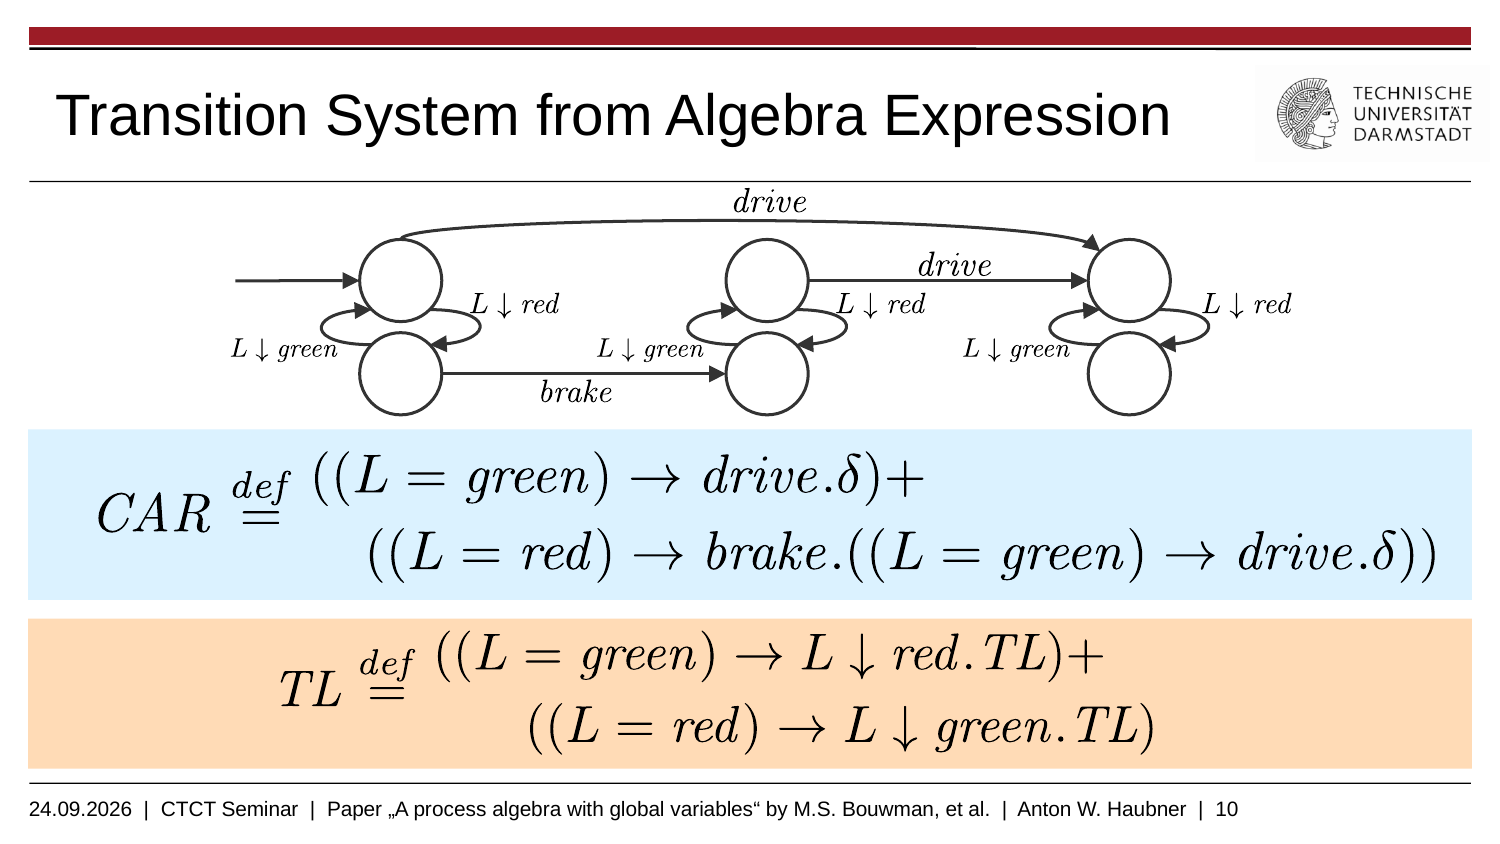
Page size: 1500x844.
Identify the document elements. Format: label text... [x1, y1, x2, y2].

title Transition System from Algebra Expression [29, 63, 1199, 167]
text_box [1202, 293, 1220, 314]
text_box [1229, 292, 1244, 319]
text_box [793, 196, 807, 213]
text_box [255, 338, 269, 362]
text_box [835, 293, 854, 314]
text_box [555, 387, 583, 403]
text_box [935, 260, 960, 277]
text_box [541, 379, 553, 403]
text_box [28, 429, 1472, 600]
text_box [863, 292, 878, 319]
text_box [1056, 344, 1070, 357]
text_box [230, 338, 247, 357]
text_box [750, 196, 775, 213]
text_box [312, 344, 322, 357]
text_box [733, 187, 750, 213]
text_box [522, 292, 560, 314]
text_box [1278, 292, 1292, 314]
text_box [277, 344, 311, 363]
text_box [918, 251, 935, 277]
text_box [888, 300, 911, 314]
text_box [28, 618, 1472, 769]
text_box [643, 344, 688, 363]
text_box [962, 338, 980, 357]
text_box [583, 379, 598, 403]
text_box [599, 387, 612, 403]
text_box [961, 260, 976, 277]
text_box [323, 344, 338, 357]
text_box [978, 260, 991, 277]
text_box [1254, 300, 1277, 314]
text_box [596, 338, 613, 357]
text_box [469, 293, 488, 314]
text_box [497, 292, 512, 319]
text_box [1009, 344, 1055, 363]
text_box [621, 338, 635, 362]
picture [1255, 65, 1490, 162]
text_box [776, 196, 791, 213]
text_box [912, 292, 926, 314]
text_box [690, 344, 704, 357]
text_box [987, 338, 1001, 362]
